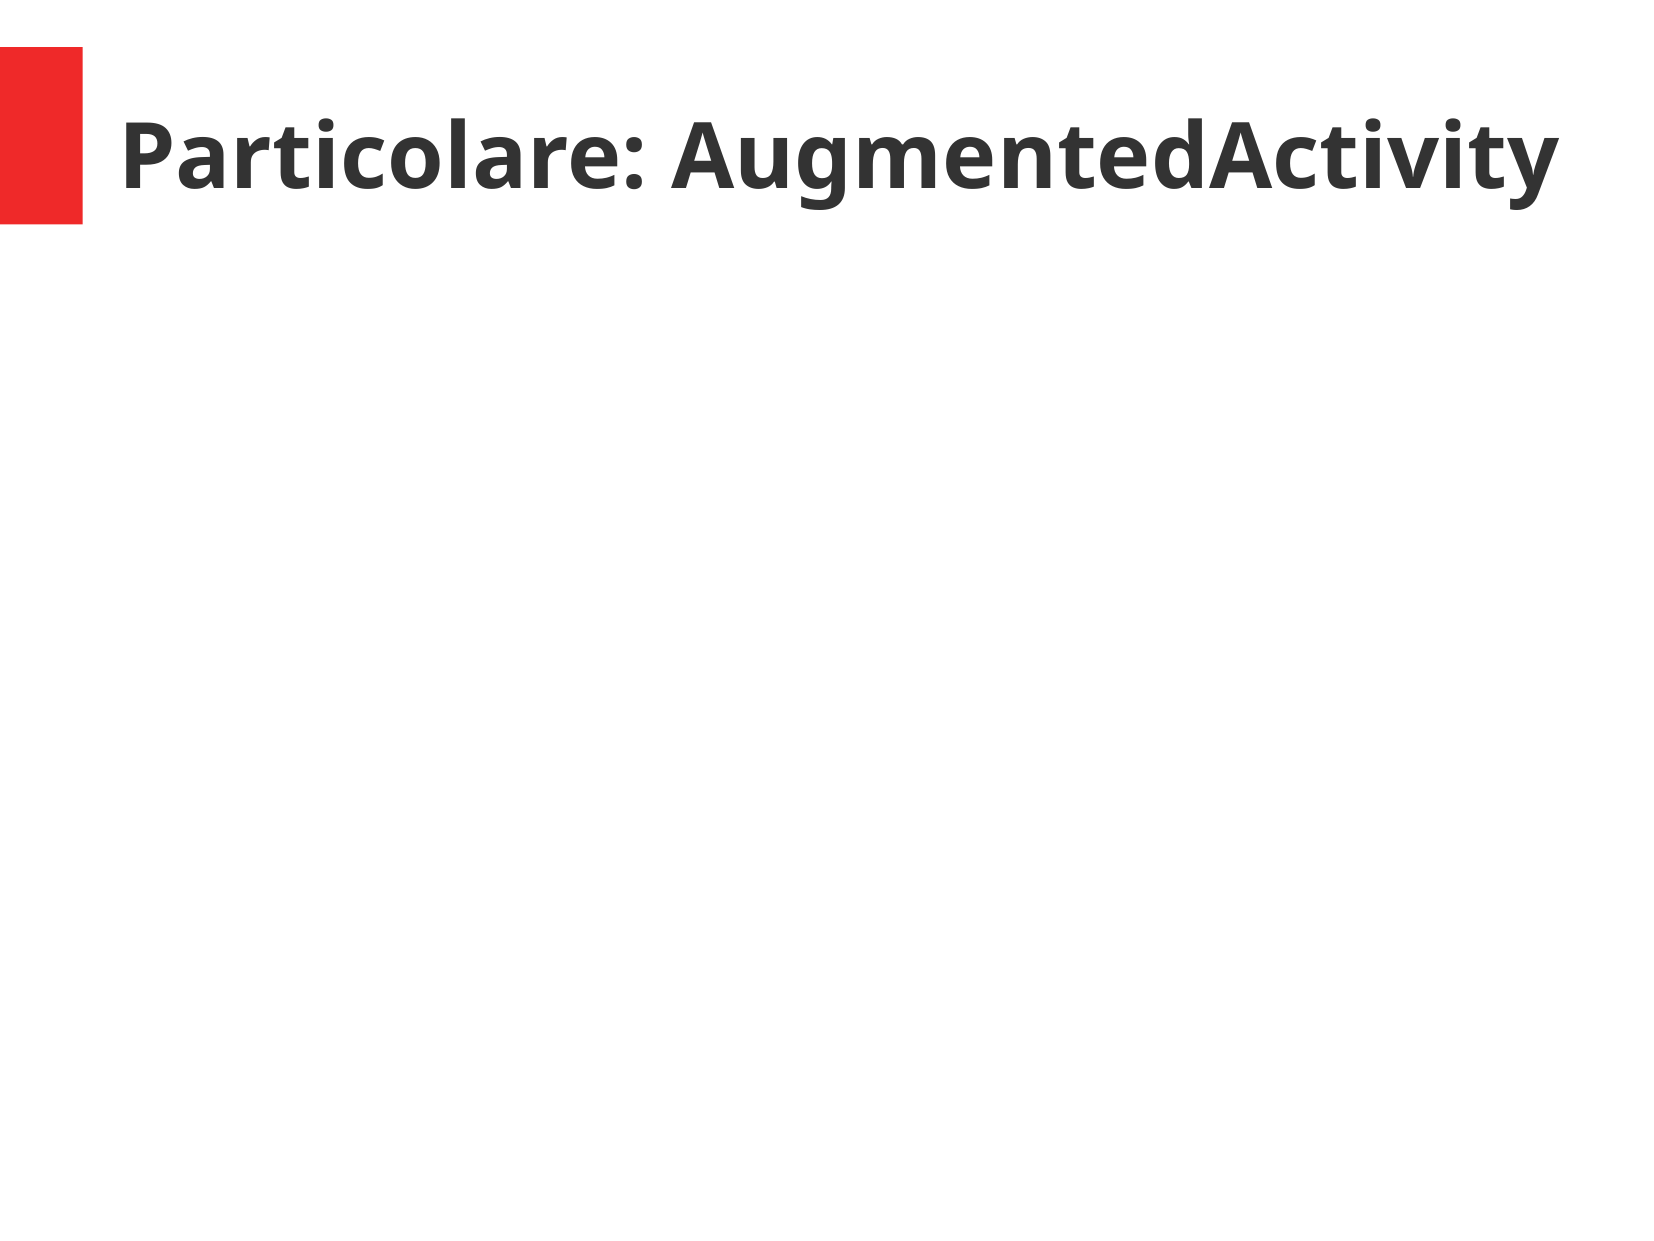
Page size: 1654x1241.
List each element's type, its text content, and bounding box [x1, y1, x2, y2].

title Particolare: AugmentedActivity [118, 49, 1571, 257]
